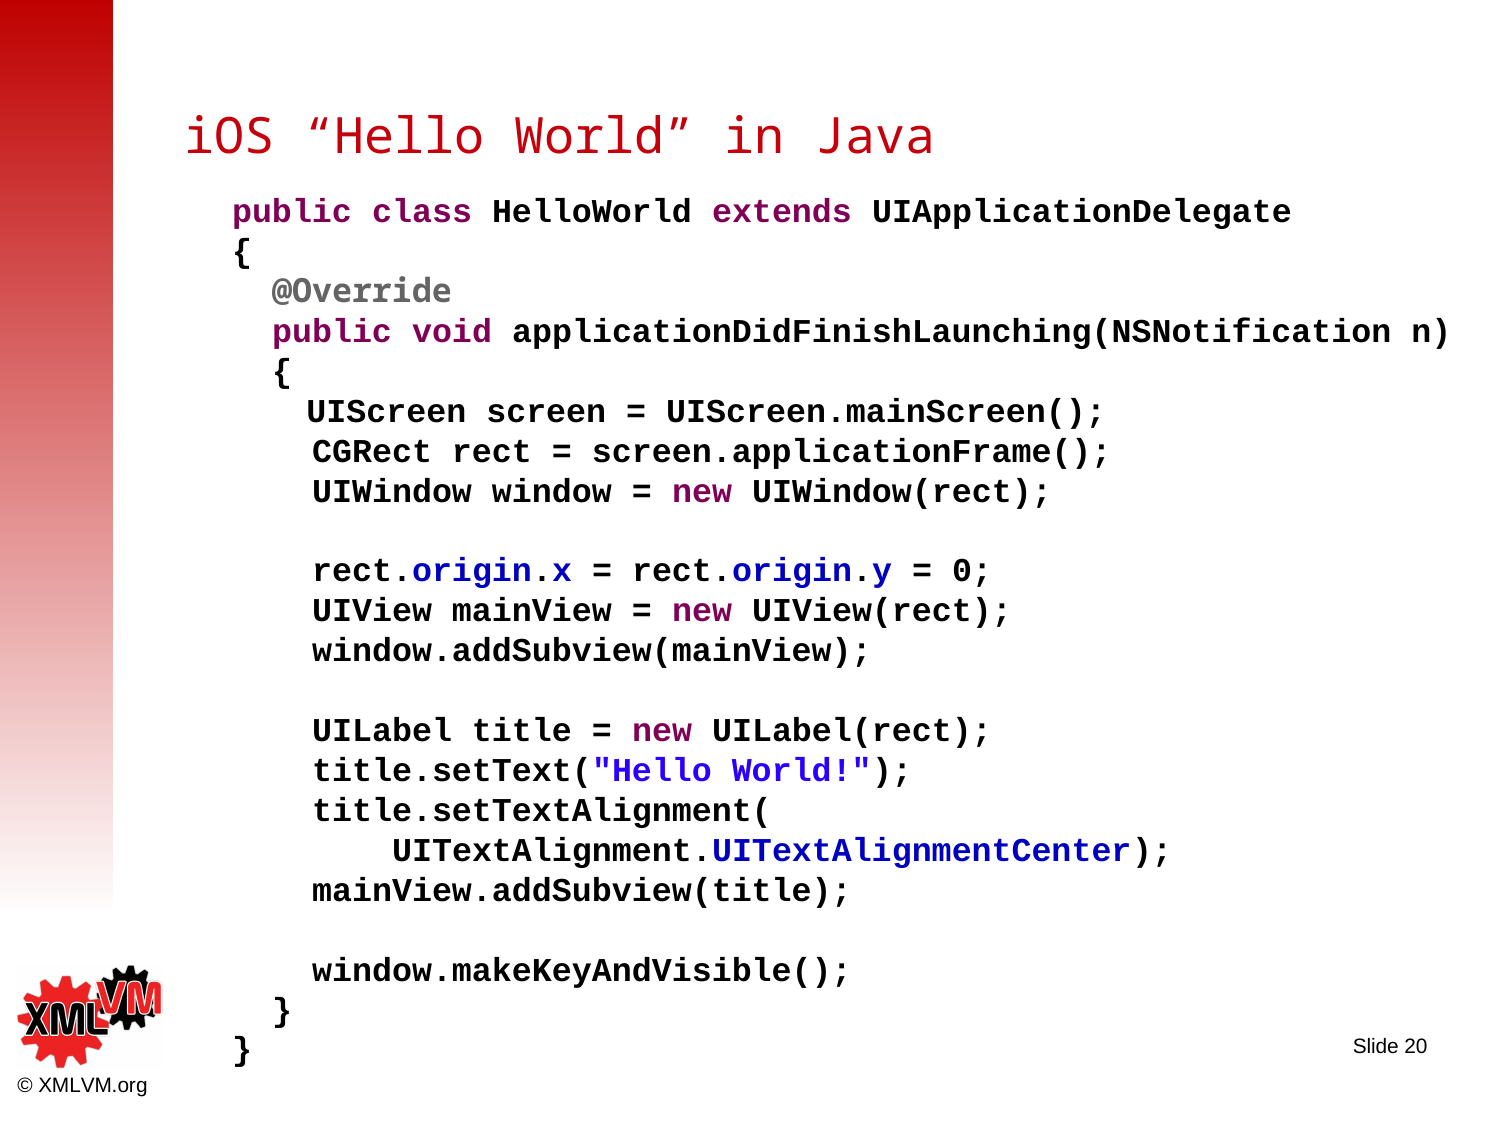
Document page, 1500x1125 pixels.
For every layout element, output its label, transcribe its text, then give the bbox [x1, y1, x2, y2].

picture [16, 964, 164, 1069]
text_box public class HelloWorld extends UIApplicationDelegate { @Override public void applicationDidFinishLaunching(NSNotification n) { UIScreen screen = UIScreen.mainScreen(); CGRect rect = screen.applicationFrame(); UIWindow window = new UIWindow(rect); rect.origin.x = rect.origin.y = 0; UIView mainView = new UIView(rect); window.addSubview(mainView); UILabel title = new UILabel(rect); title.setText("Hello World!"); title.setTextAlignment( UITextAlignment.UITextAlignmentCenter); mainView.addSubview(title); window.makeKeyAndVisible(); } } [217, 181, 1468, 1076]
title iOS “Hello World” in Java [170, 67, 1447, 207]
